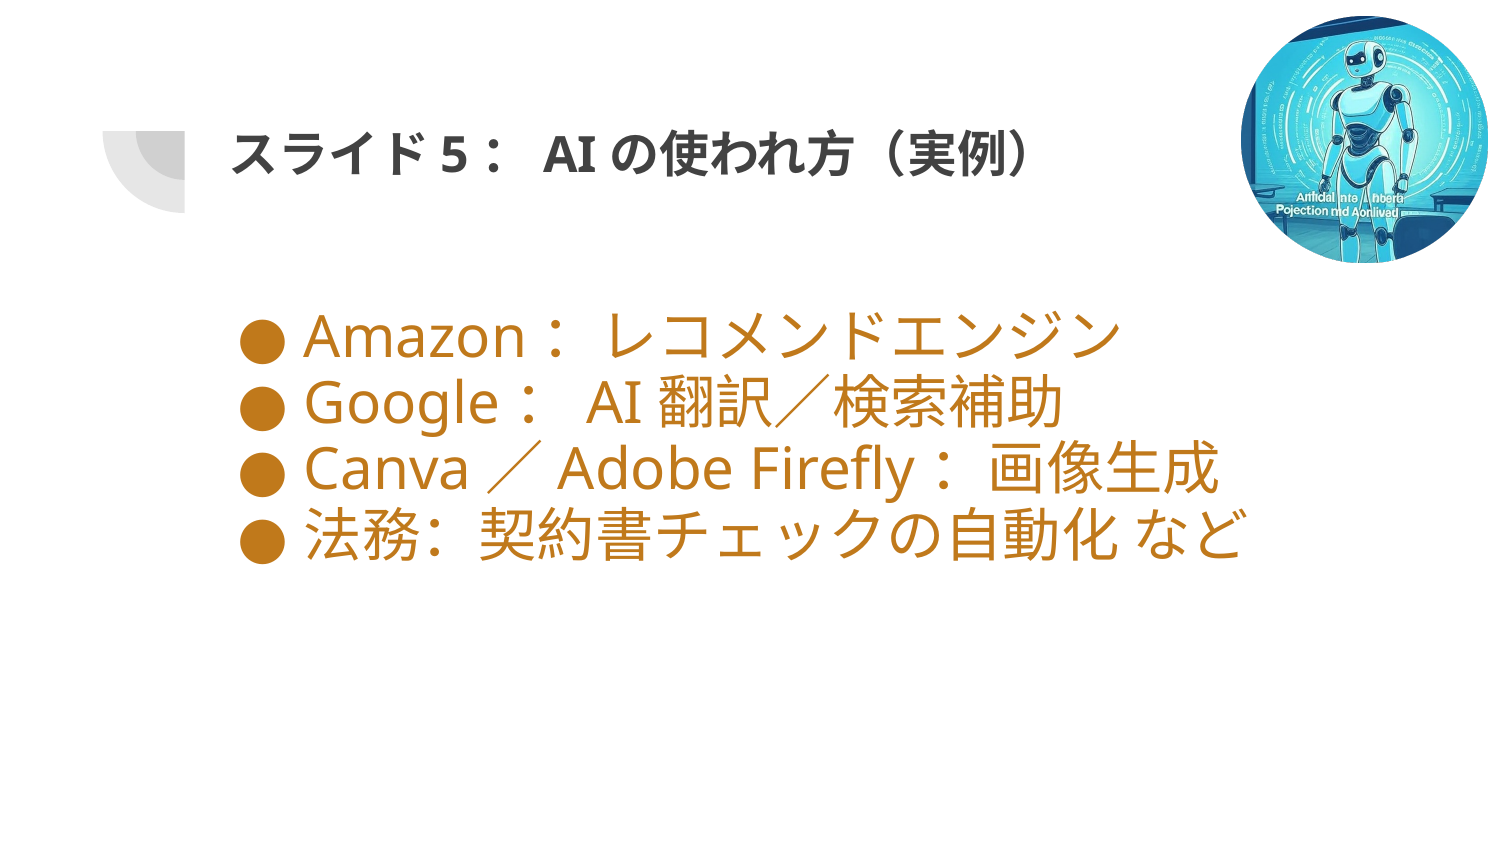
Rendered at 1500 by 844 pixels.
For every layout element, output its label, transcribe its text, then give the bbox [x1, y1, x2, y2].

picture [1241, 16, 1488, 263]
list Amazon：レコメンドエンジン Google：AI翻訳／検索補助 Canva／Adobe Firefly：画像生成 法務：契約書チェックの自動化 など [213, 288, 1432, 706]
title スライド5：AIの使われ方（実例） [213, 98, 1241, 233]
